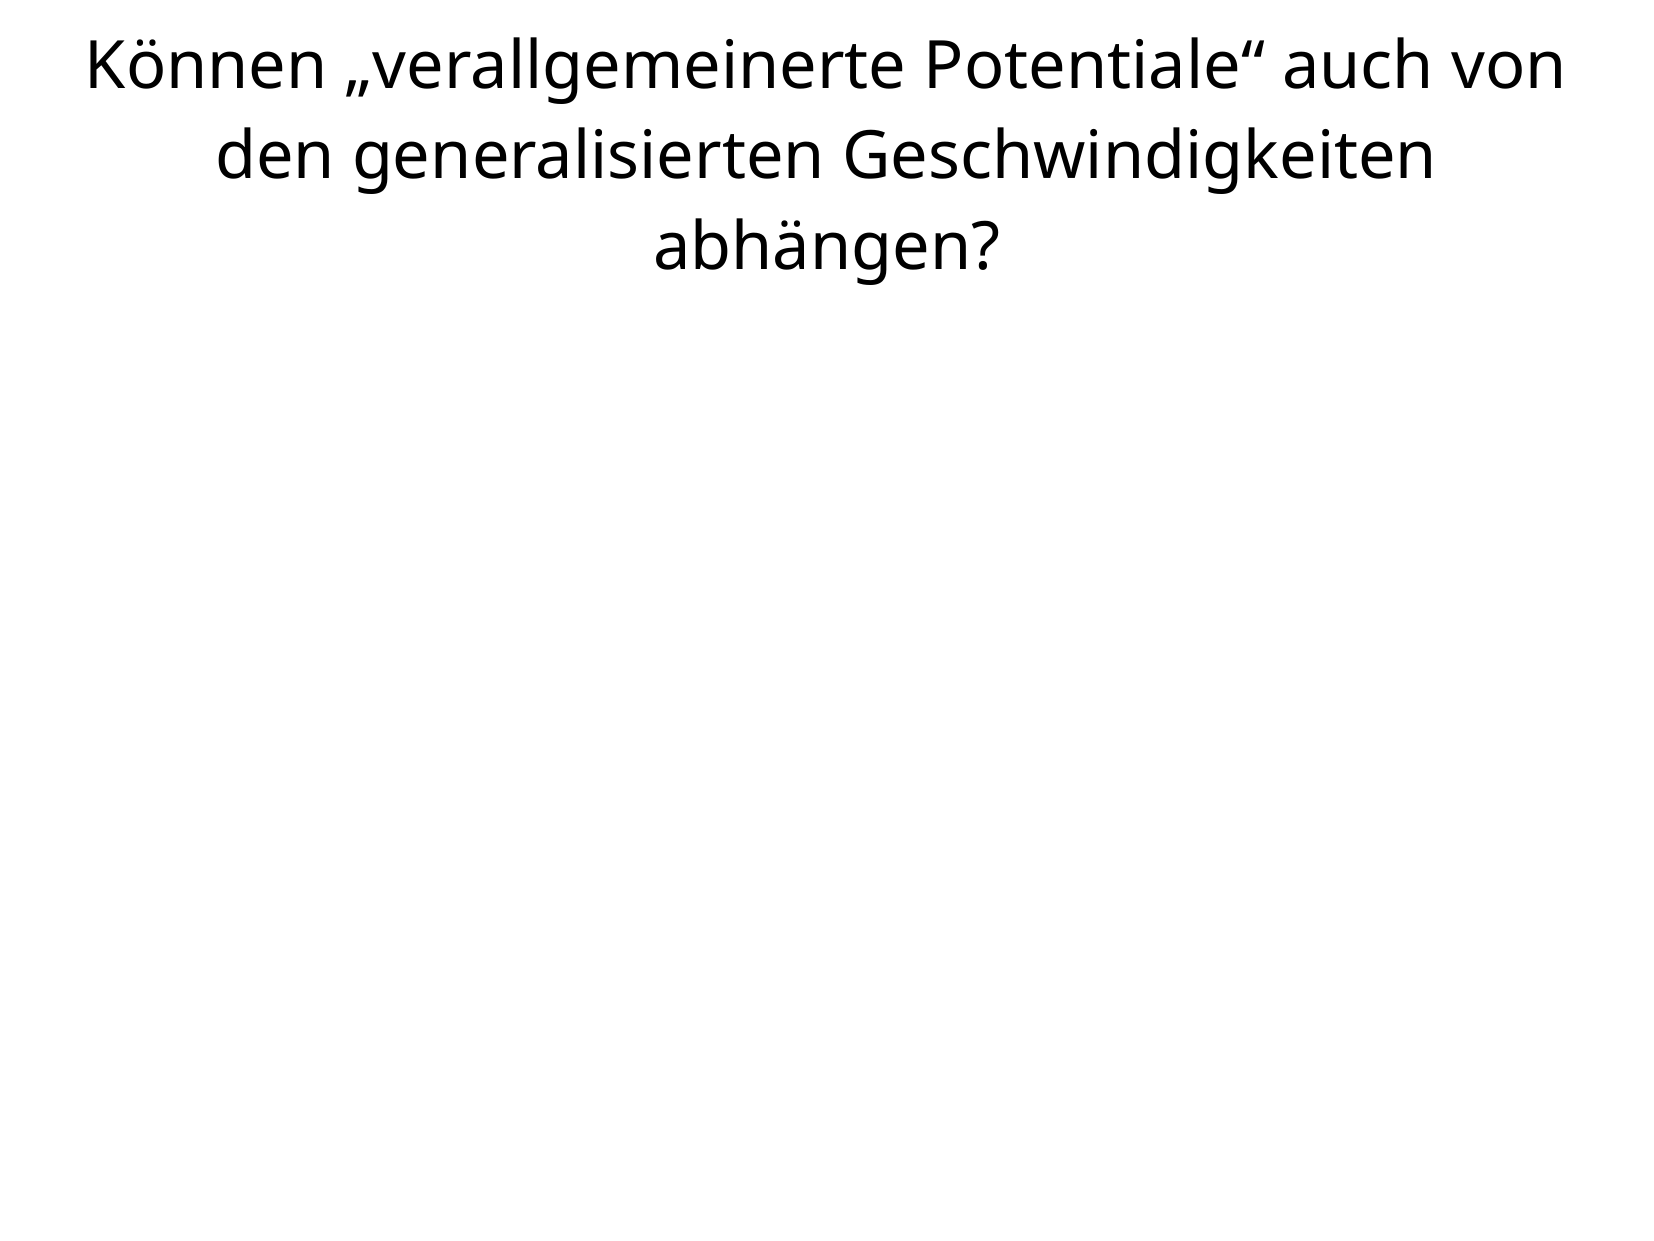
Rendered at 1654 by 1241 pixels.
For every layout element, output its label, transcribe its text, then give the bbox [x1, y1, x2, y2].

title Können „verallgemeinerte Potentiale“ auch von den generalisierten Geschwindigkeiten abhängen? [82, 49, 1571, 257]
